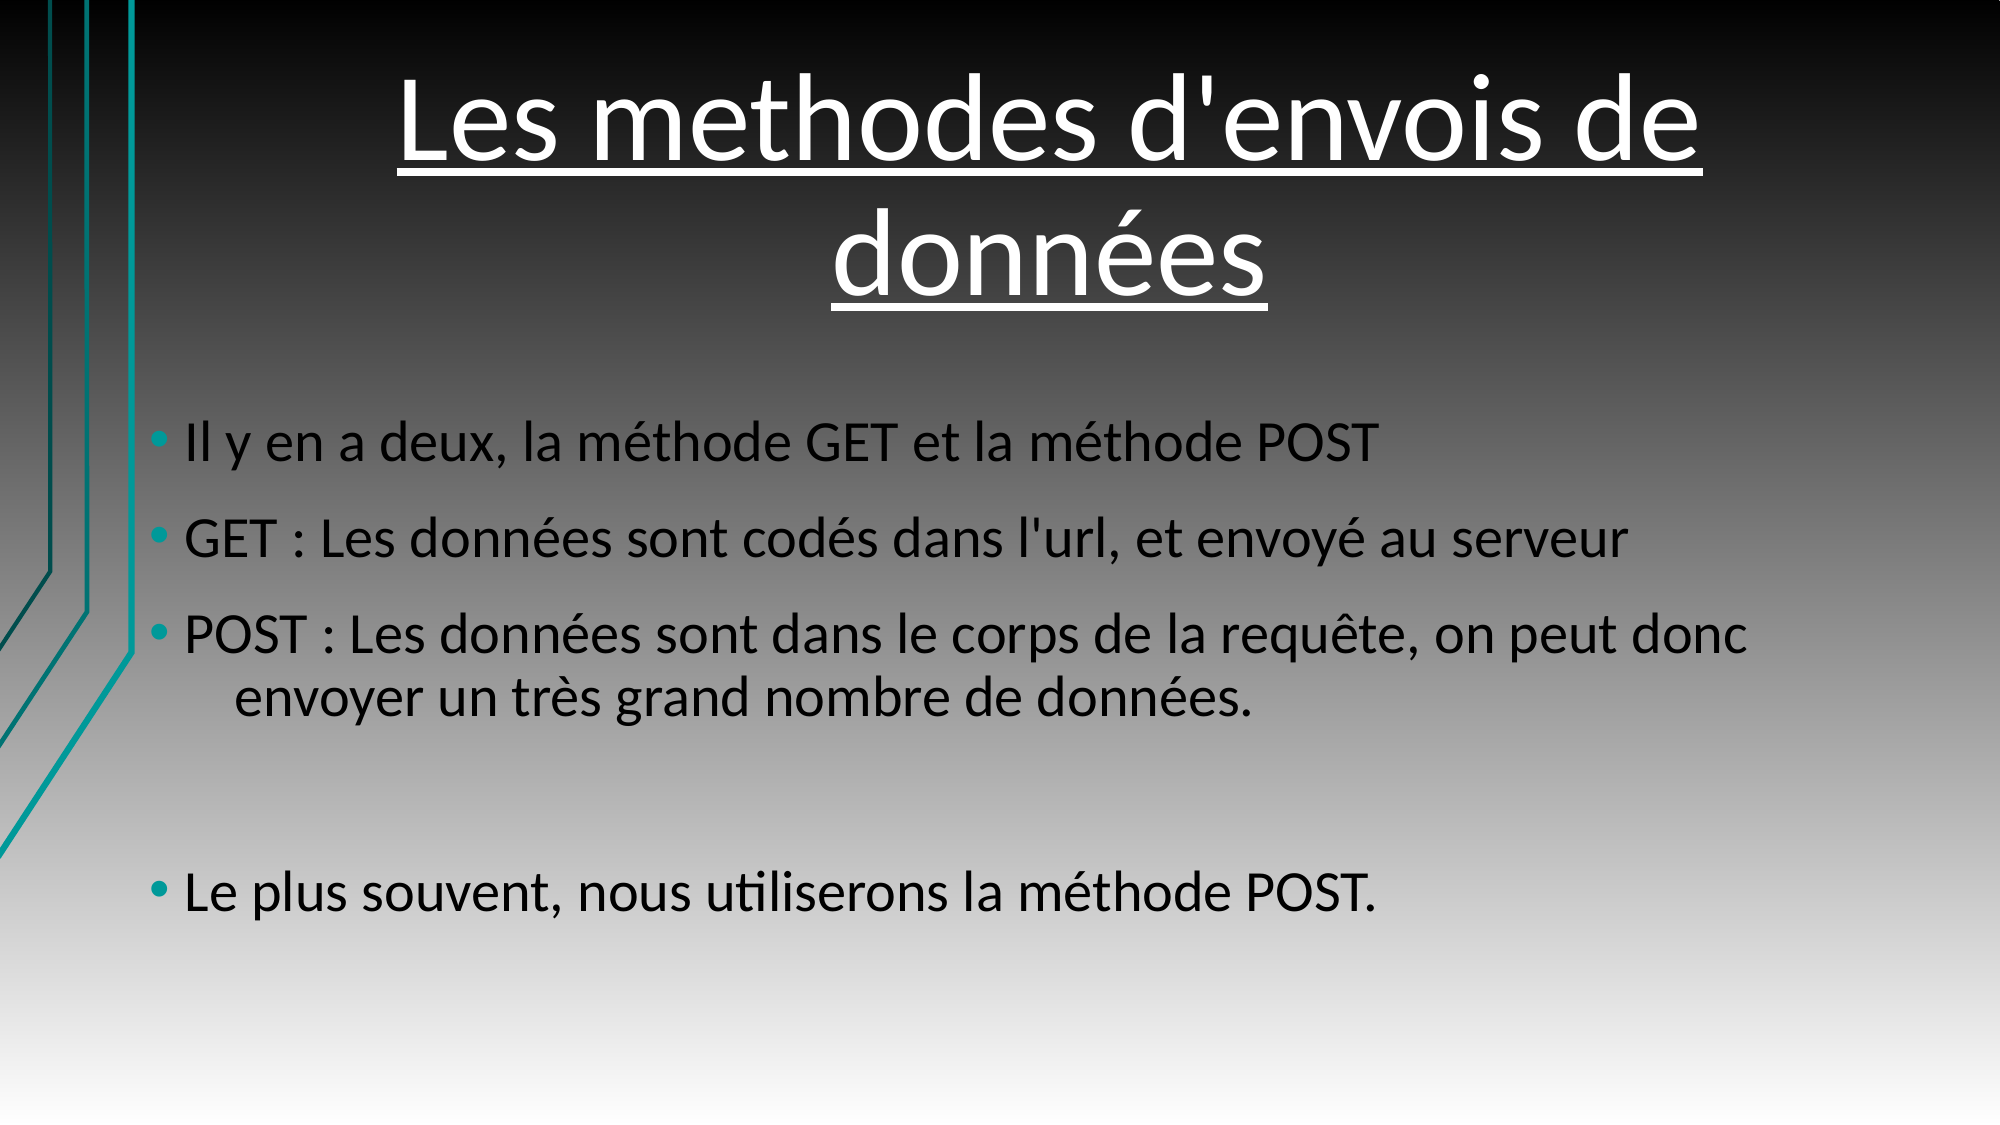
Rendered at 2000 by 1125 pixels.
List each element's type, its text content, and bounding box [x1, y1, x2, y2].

title Les methodes d'envois de données [200, 45, 1900, 185]
text_box Il y en a deux, la méthode GET et la méthode POST GET : Les données sont codés dans l'url, et envoyé au serveur POST : Les données sont dans le corps de la requête, on peut donc envoyer un très grand nombre de données. Le plus souvent, nous utiliserons la méthode POST. [134, 403, 1965, 1125]
